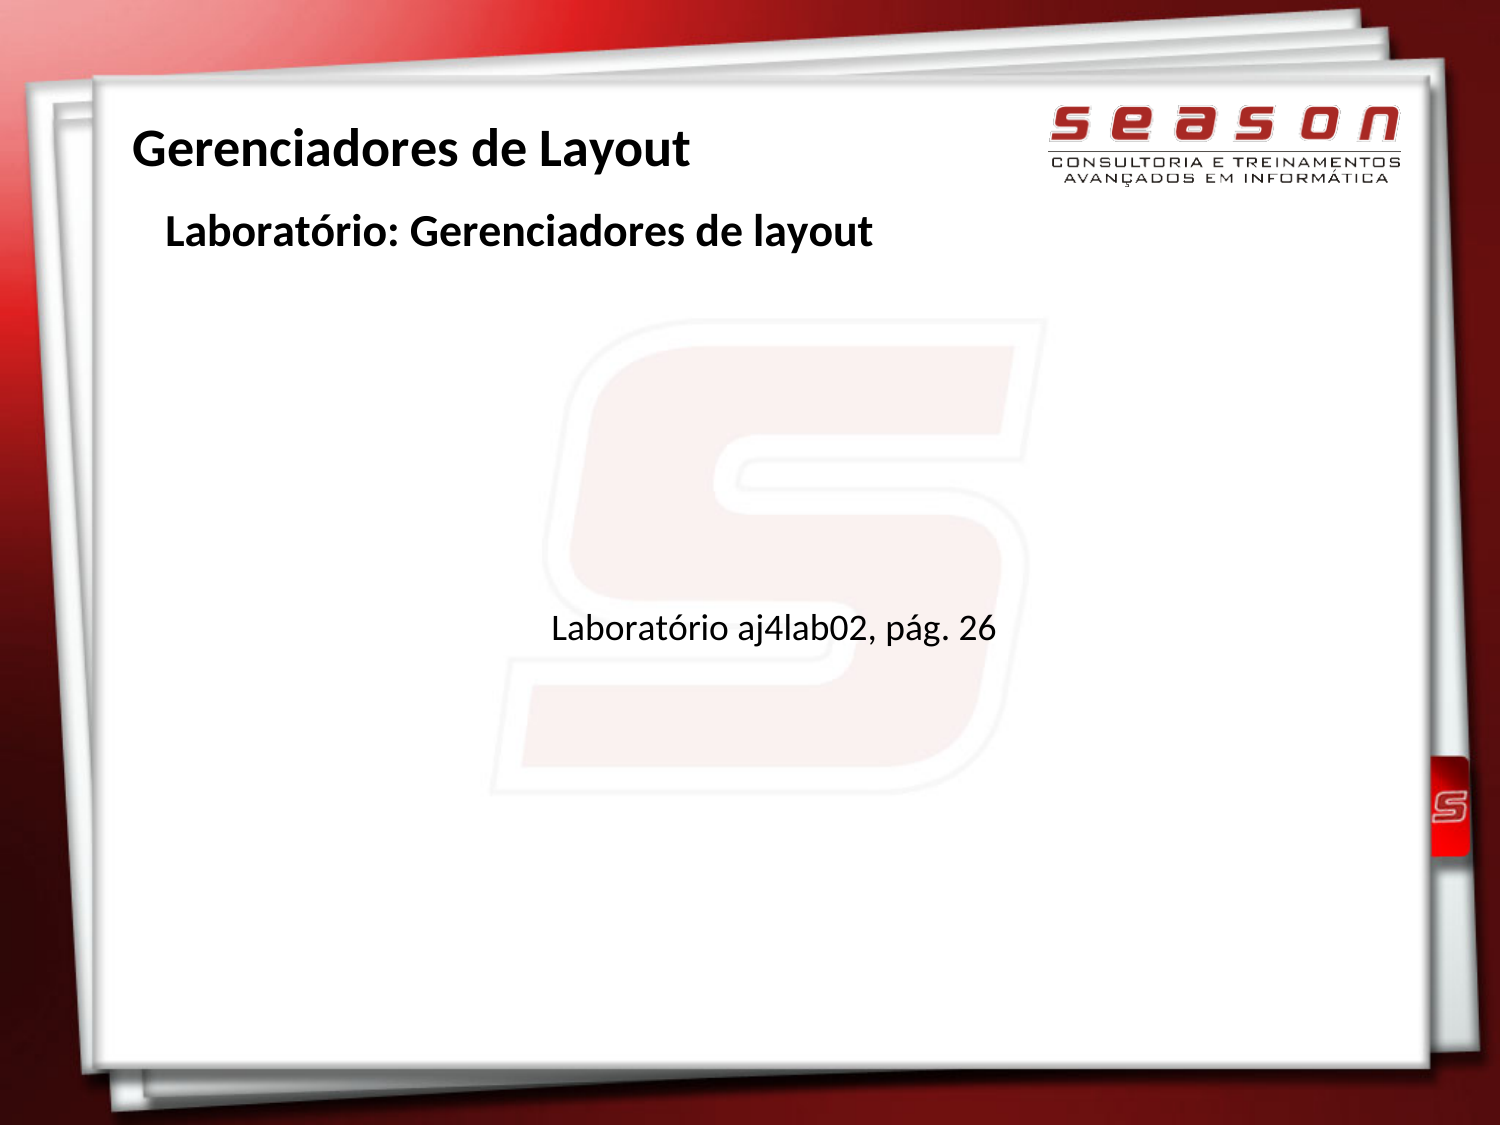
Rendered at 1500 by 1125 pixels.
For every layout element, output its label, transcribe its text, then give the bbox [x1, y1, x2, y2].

text_box Laboratório aj4lab02, pág. 26 [207, 357, 1328, 894]
text_box Laboratório: Gerenciadores de layout [165, 200, 1240, 256]
picture [0, 0, 1500, 1125]
title Gerenciadores de Layout [118, 33, 1394, 257]
